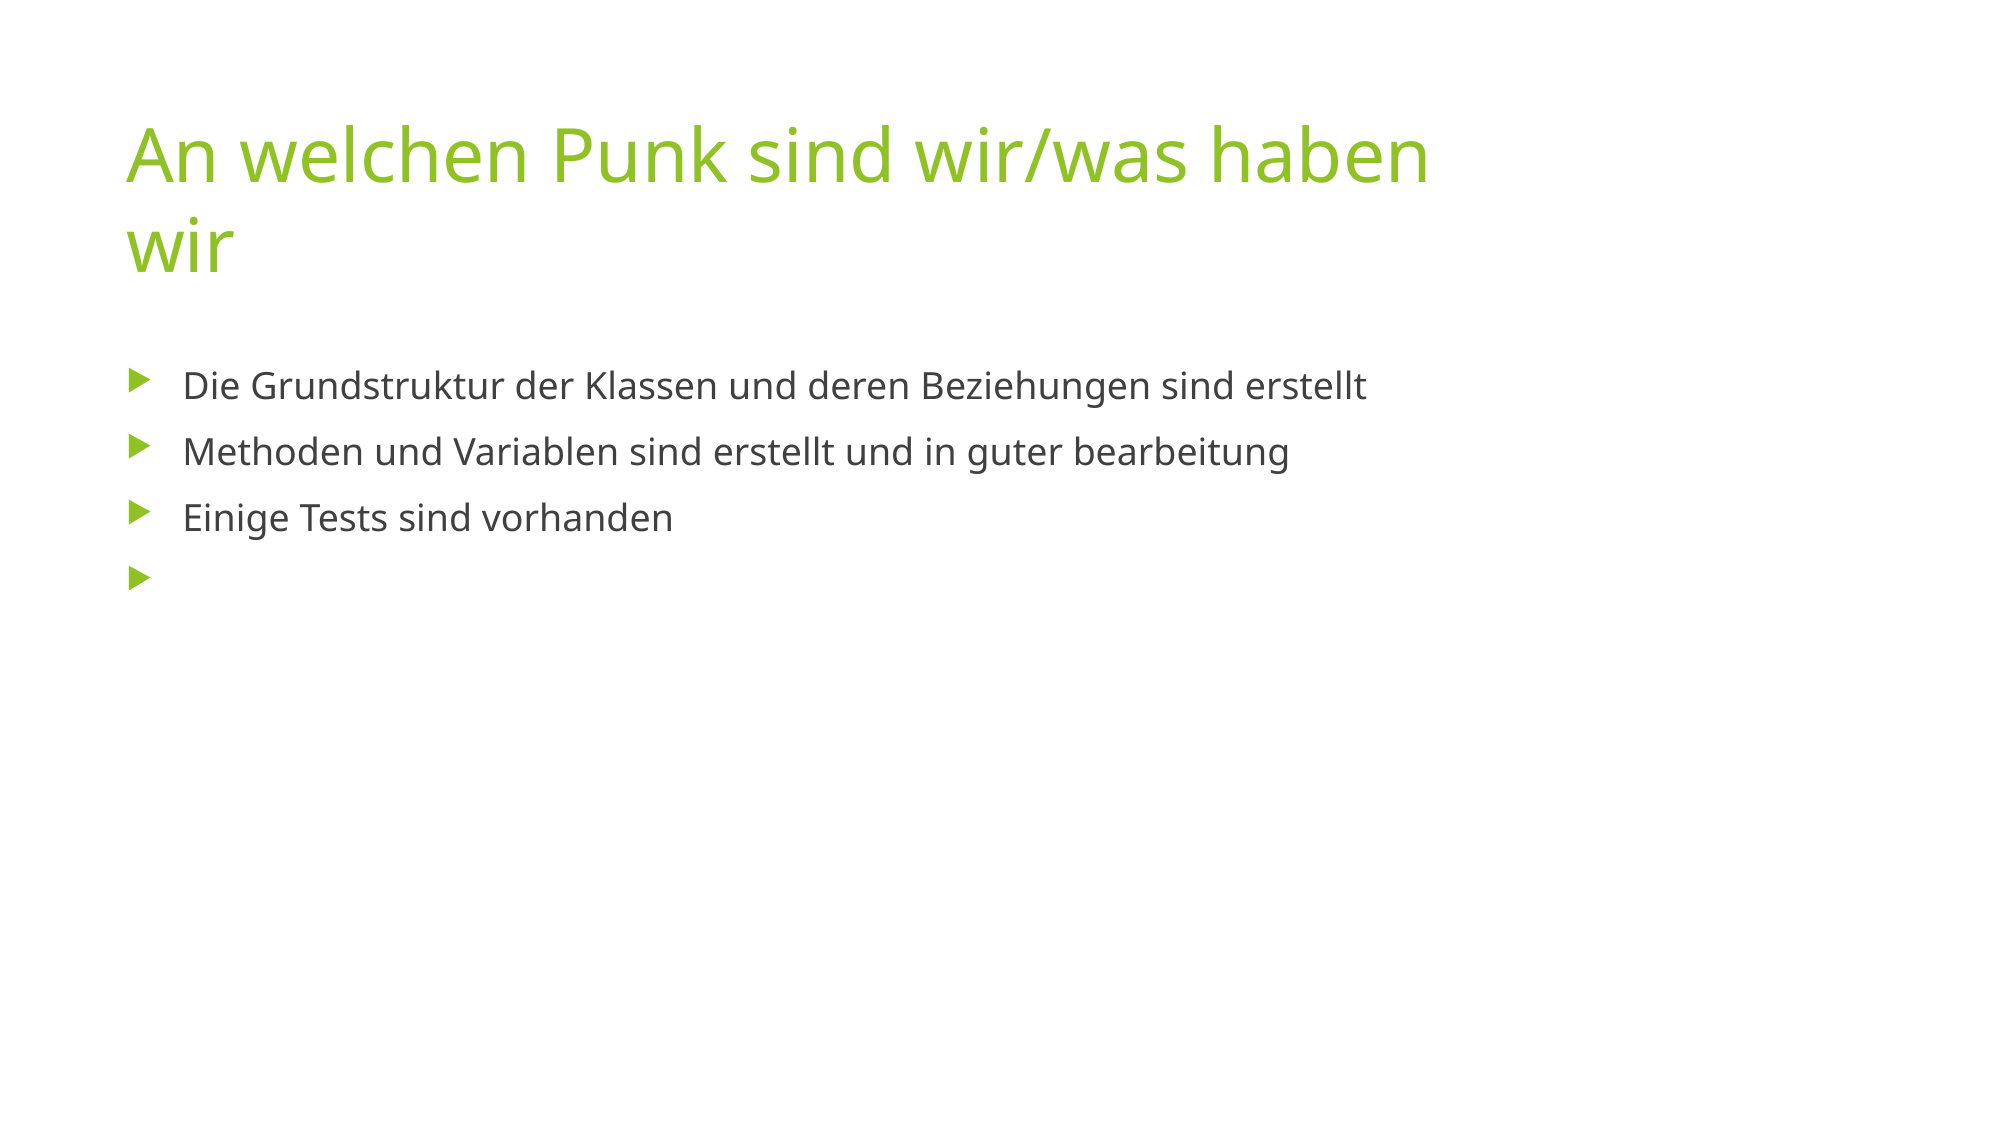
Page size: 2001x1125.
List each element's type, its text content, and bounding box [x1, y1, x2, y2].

list Die Grundstruktur der Klassen und deren Beziehungen sind erstellt Methoden und Variablen sind erstellt und in guter bearbeitung Einige Tests sind vorhanden [111, 354, 1522, 992]
title An welchen Punk sind wir/was haben wir [111, 99, 1522, 317]
